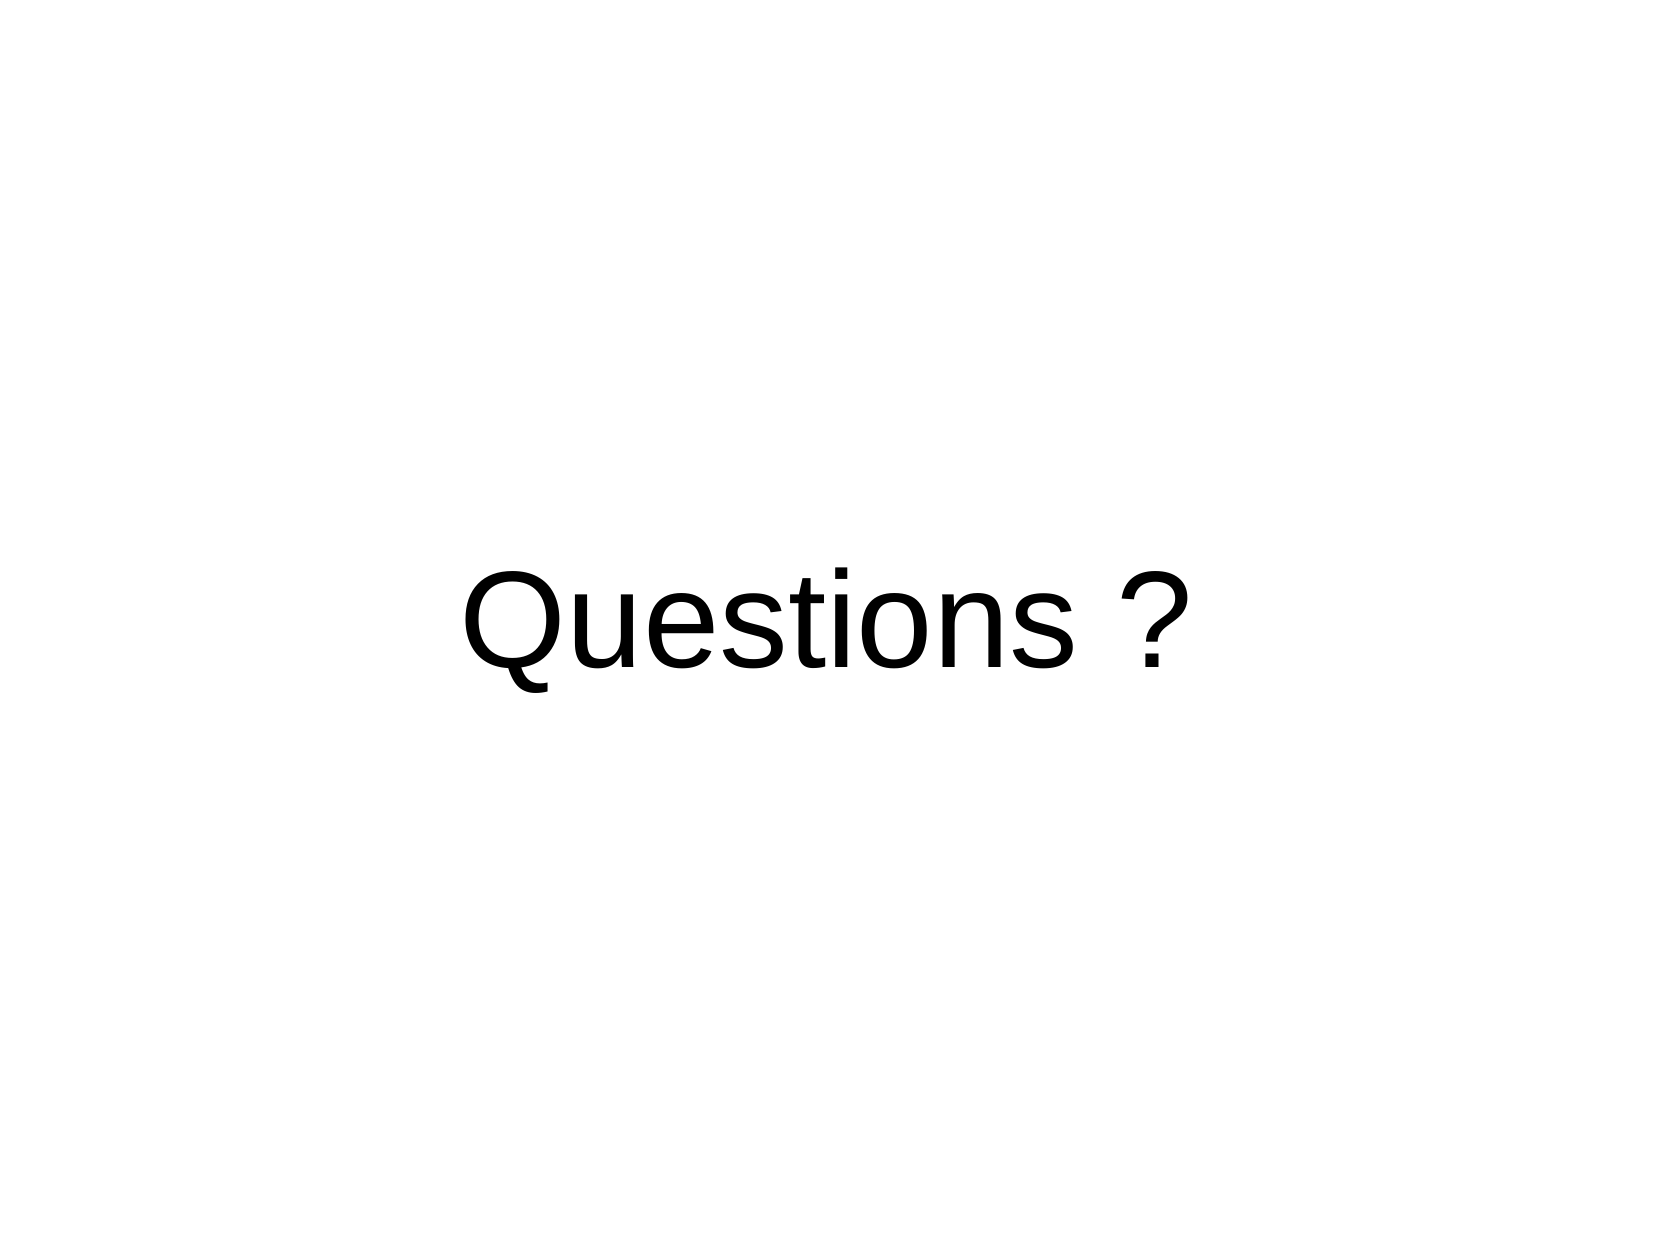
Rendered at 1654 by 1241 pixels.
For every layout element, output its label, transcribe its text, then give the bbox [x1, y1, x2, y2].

title Questions ? [82, 516, 1571, 724]
